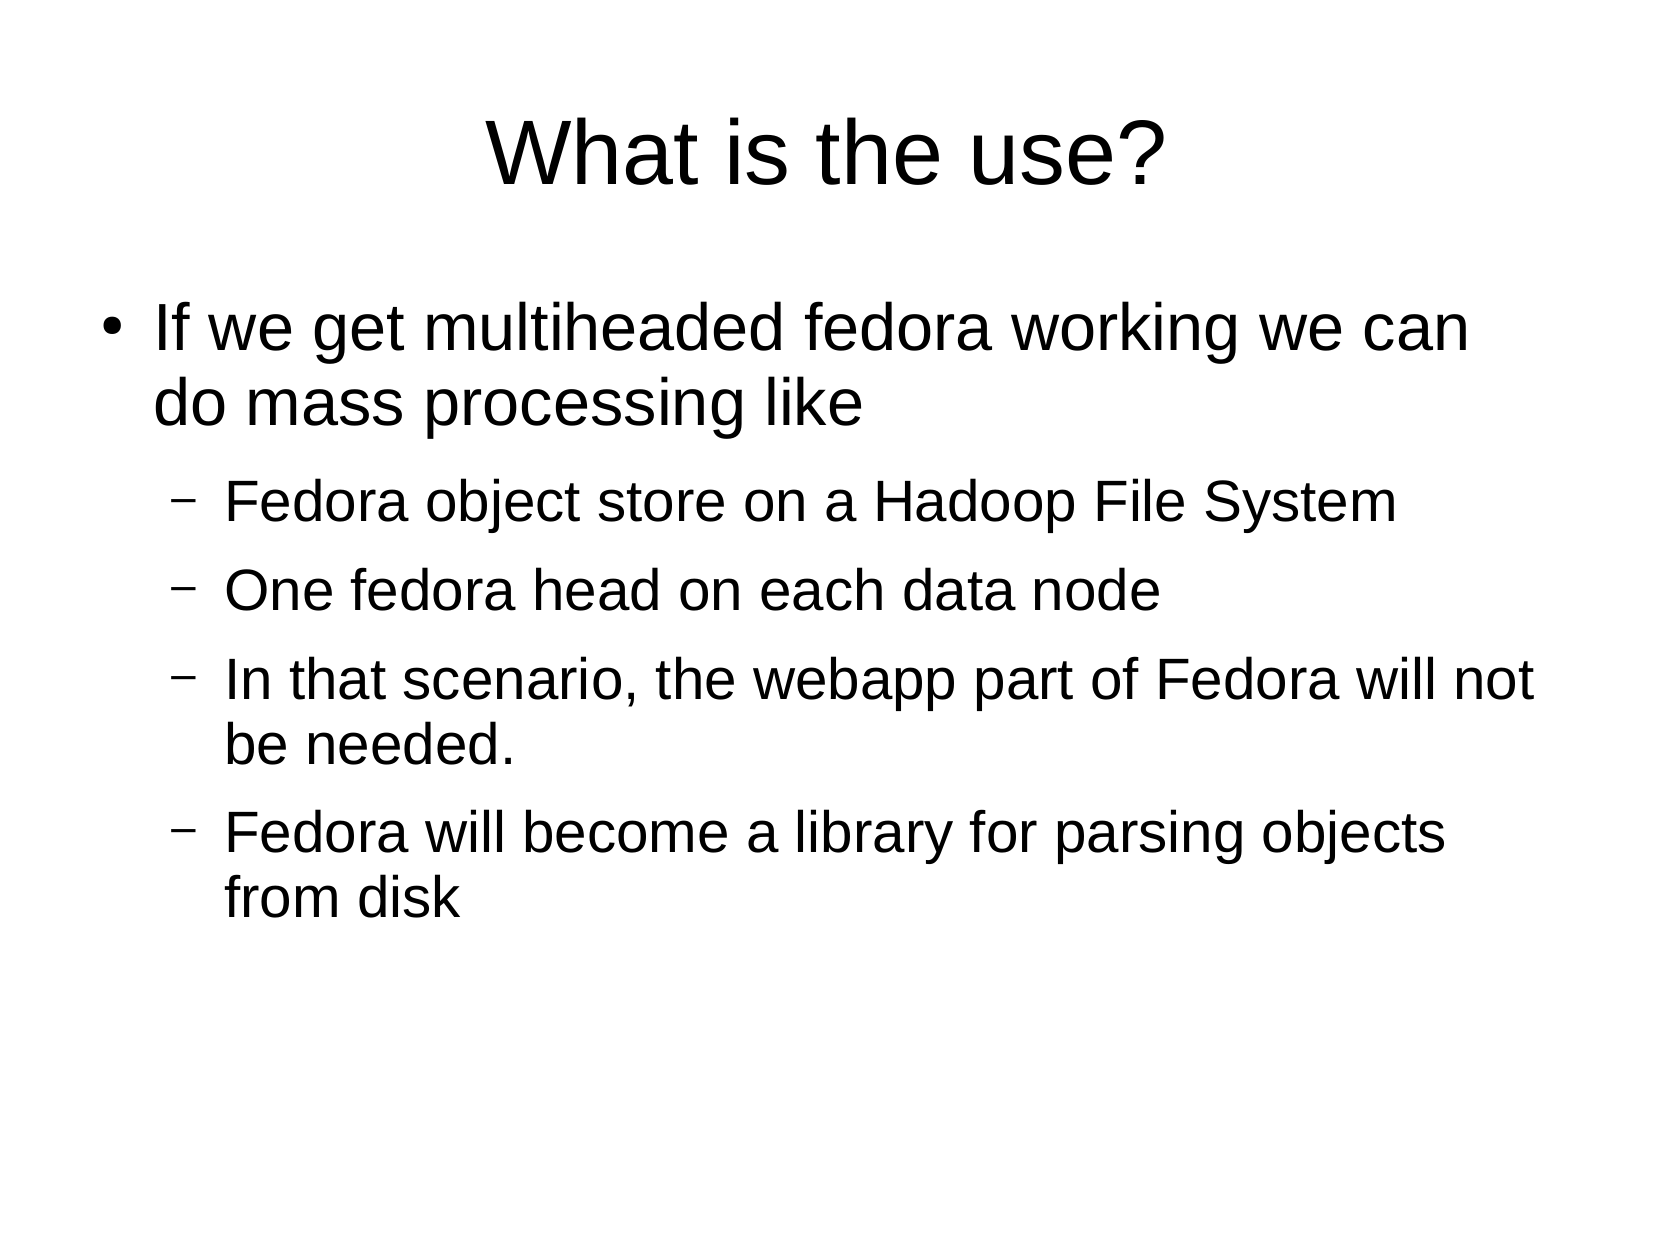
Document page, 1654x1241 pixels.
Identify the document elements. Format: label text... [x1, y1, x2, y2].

list If we get multiheaded fedora working we can do mass processing like Fedora object store on a Hadoop File System One fedora head on each data node In that scenario, the webapp part of Fedora will not be needed. Fedora will become a library for parsing objects from disk [82, 290, 1538, 1010]
title What is the use? [82, 49, 1571, 257]
